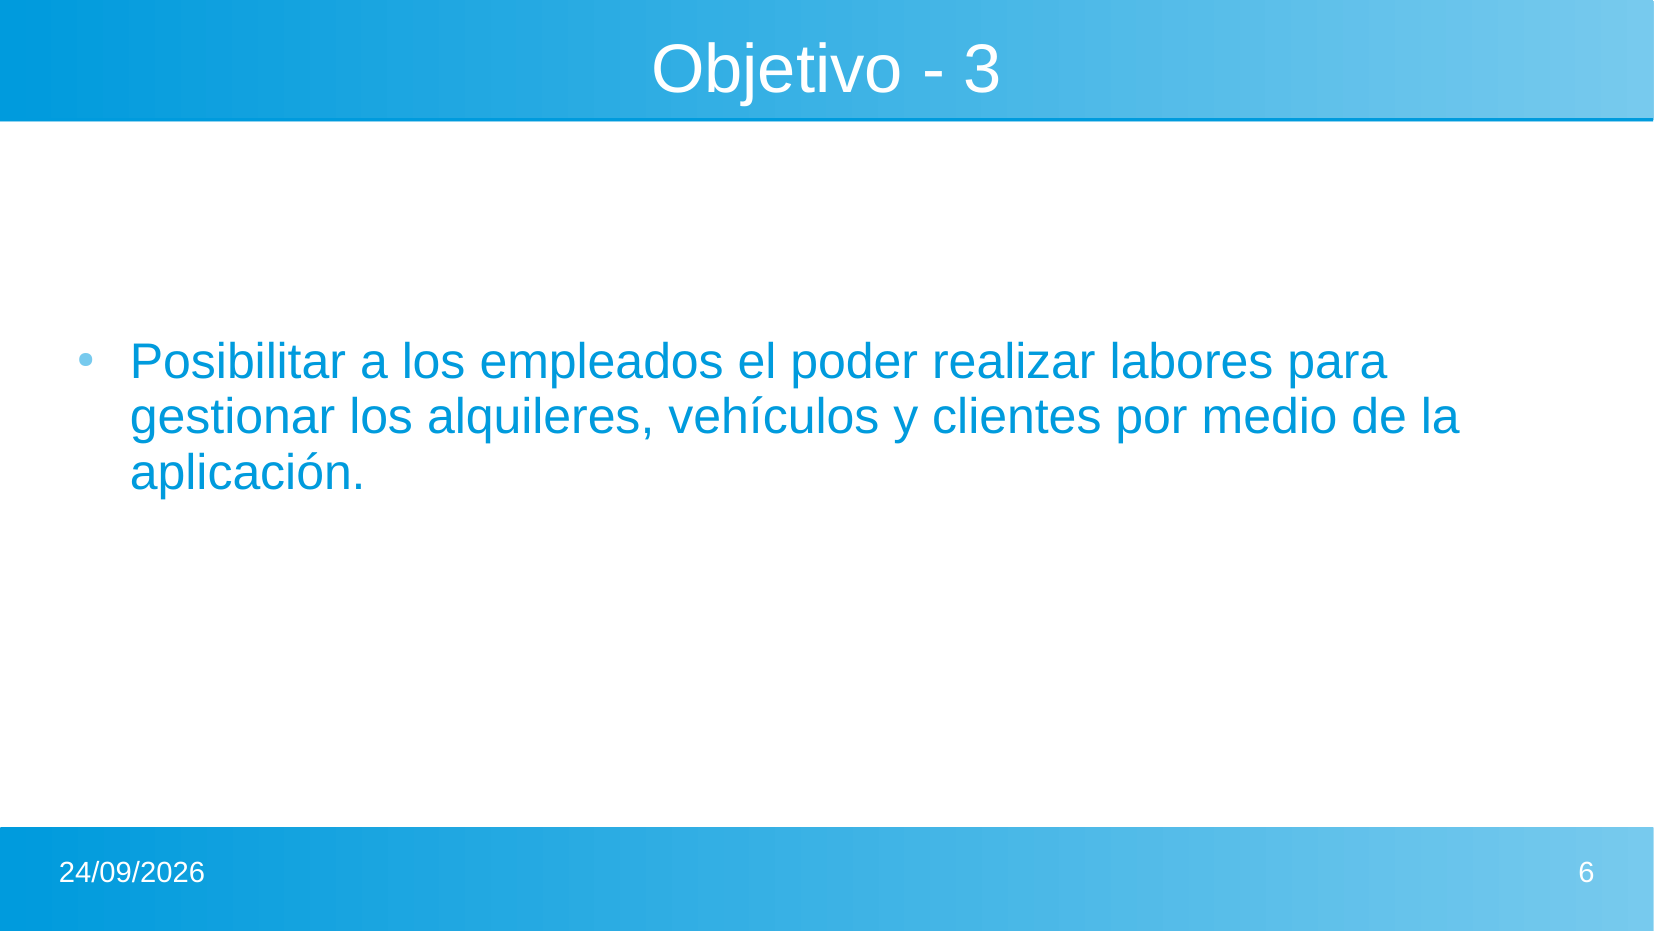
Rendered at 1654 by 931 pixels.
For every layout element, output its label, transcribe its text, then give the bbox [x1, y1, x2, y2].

title Objetivo - 3 [59, 29, 1595, 108]
list Posibilitar a los empleados el poder realizar labores para gestionar los alquileres, vehículos y clientes por medio de la aplicación. [59, 177, 1595, 768]
